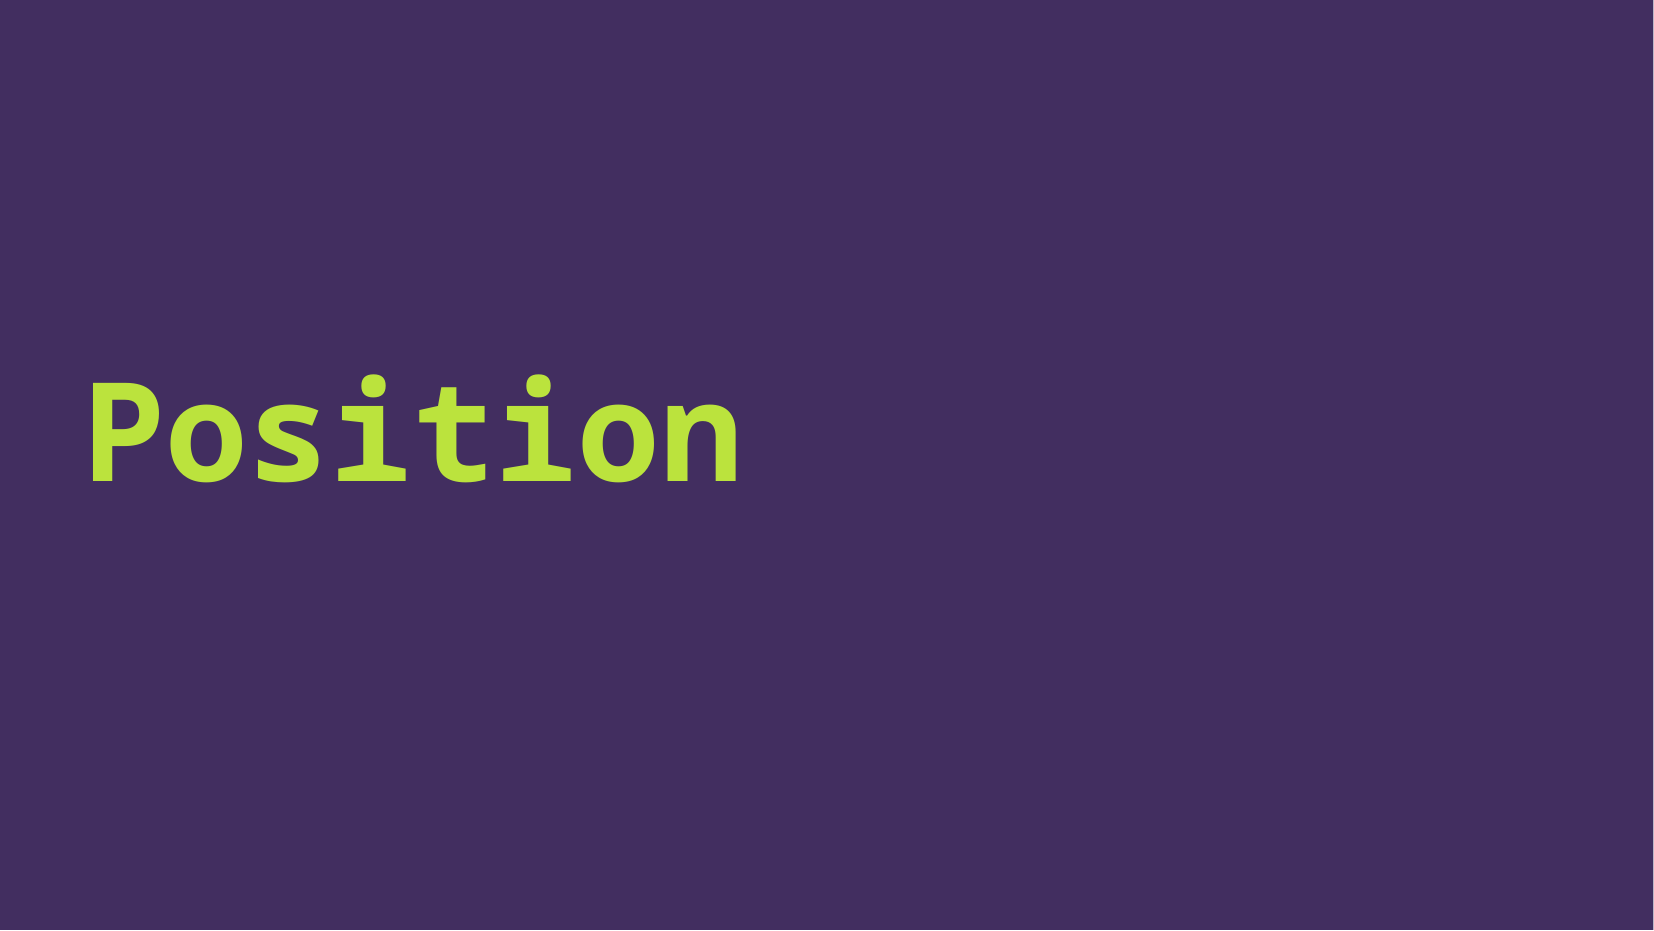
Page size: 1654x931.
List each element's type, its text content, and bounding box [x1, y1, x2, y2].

title Position [82, 236, 1571, 621]
